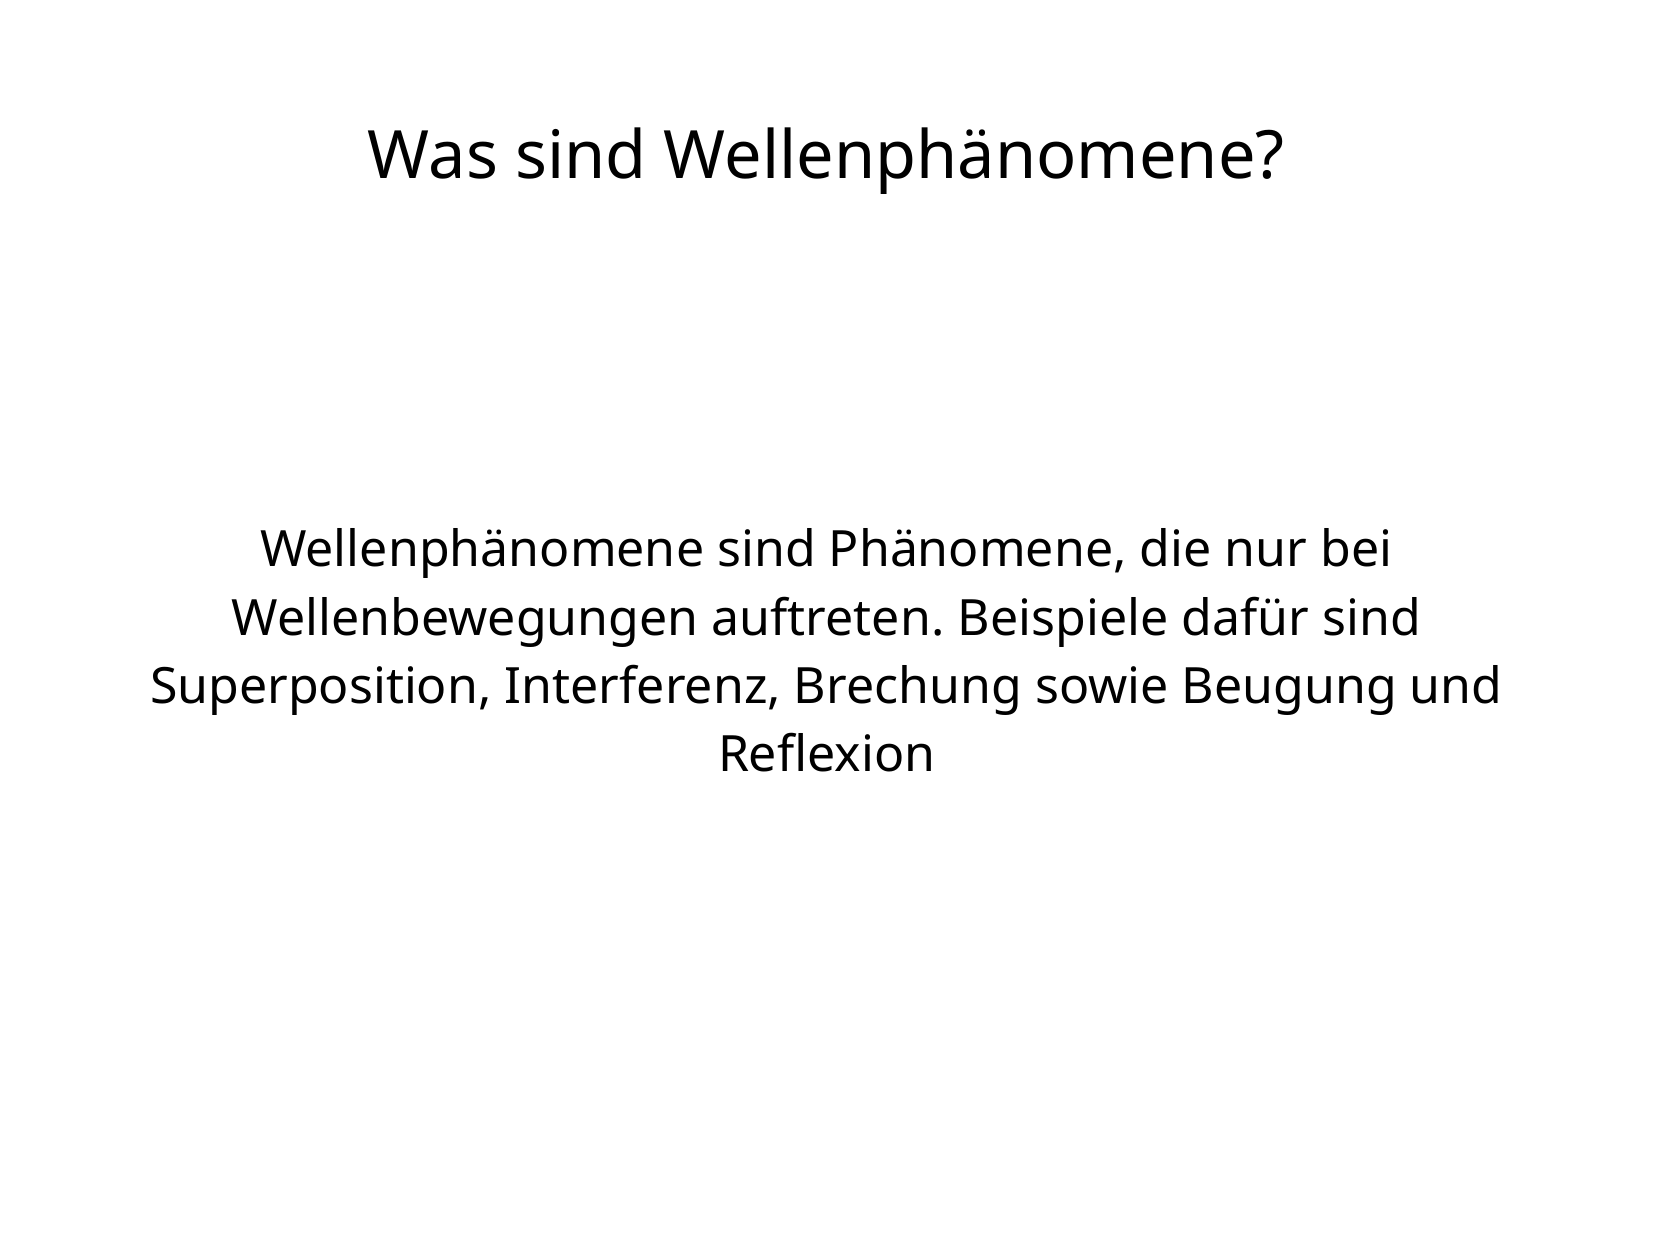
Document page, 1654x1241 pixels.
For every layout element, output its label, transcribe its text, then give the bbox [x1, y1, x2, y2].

title Was sind Wellenphänomene? [82, 49, 1571, 257]
subtitle Wellenphänomene sind Phänomene, die nur bei Wellenbewegungen auftreten. Beispiele dafür sind Superposition, Interferenz, Brechung sowie Beugung und Reflexion [82, 290, 1571, 1010]
